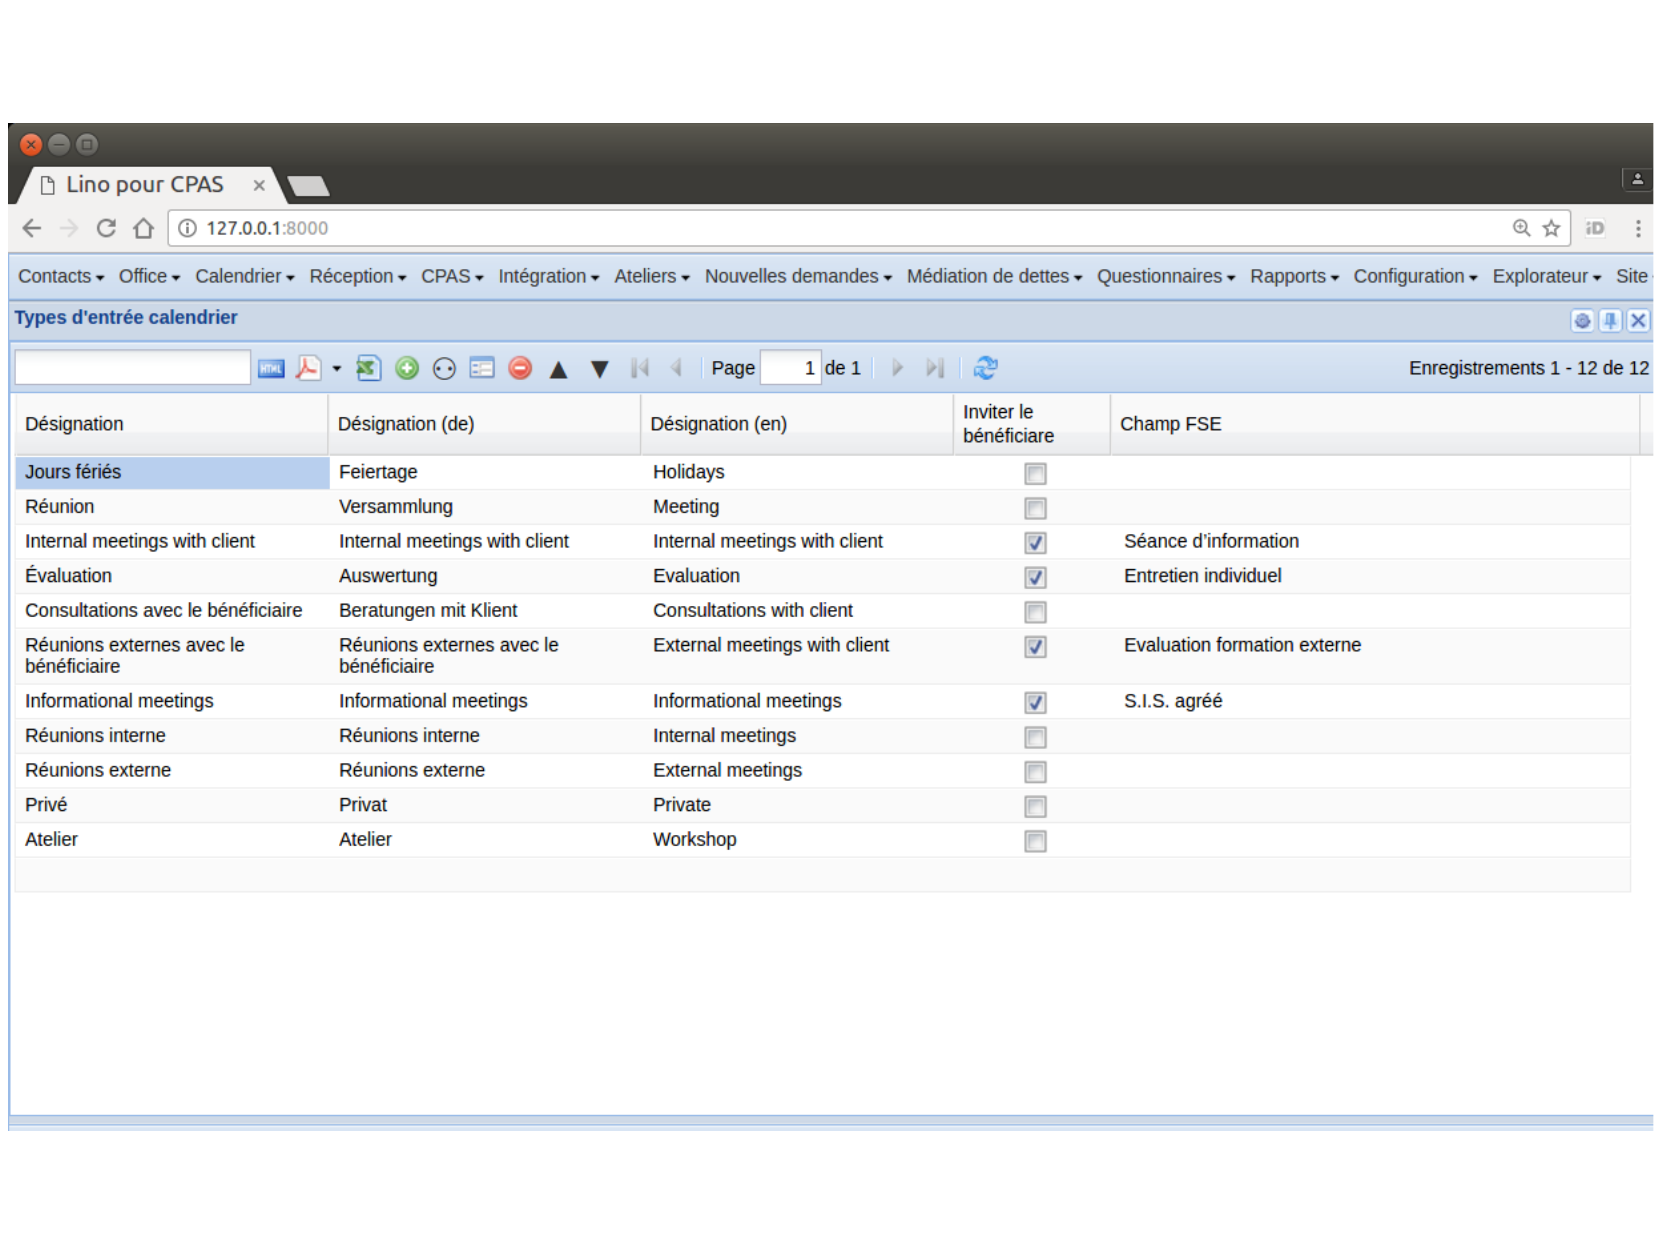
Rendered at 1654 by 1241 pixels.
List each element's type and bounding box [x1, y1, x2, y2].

picture [8, 123, 1654, 1131]
